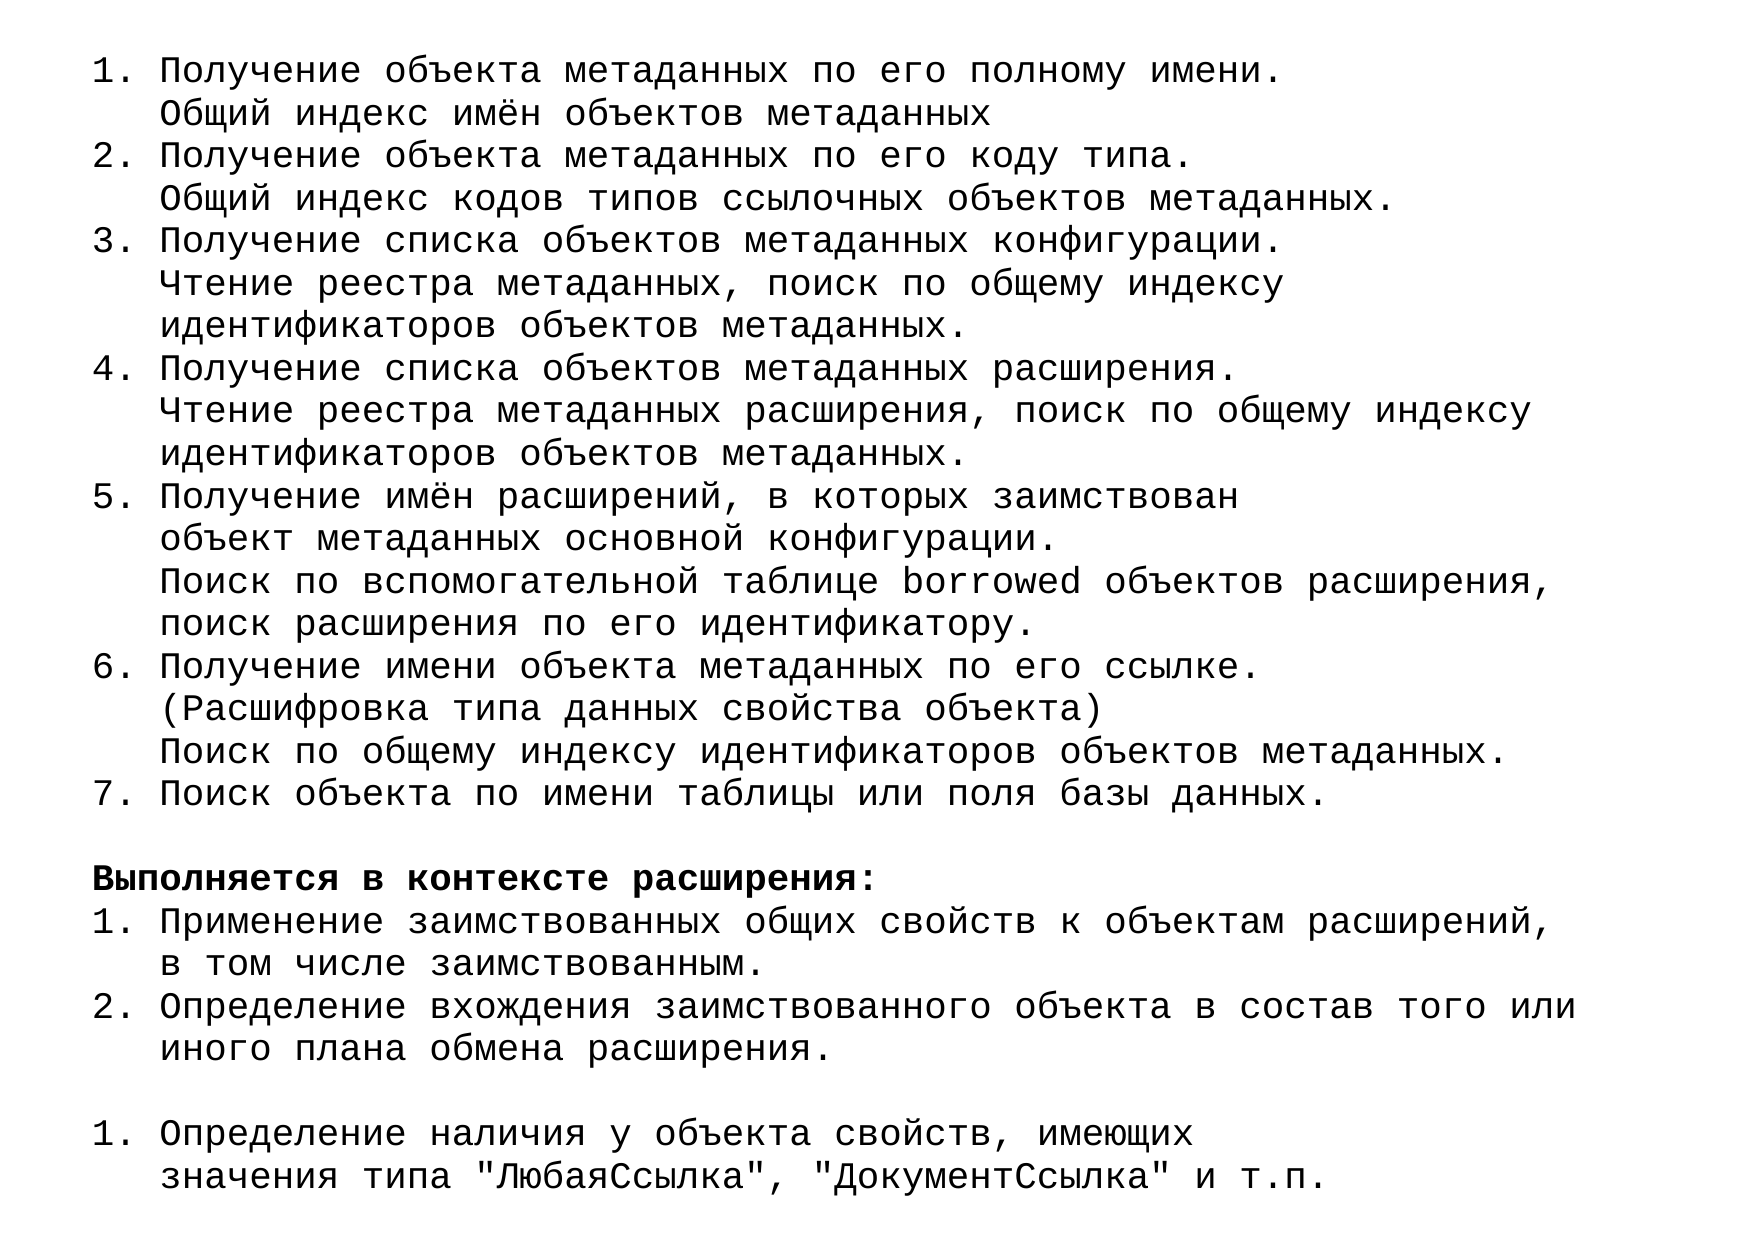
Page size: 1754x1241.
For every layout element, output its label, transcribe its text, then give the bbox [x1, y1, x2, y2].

text_box 1. Получение объекта метаданных по его полному имени. Общий индекс имён объектов метаданных 2. Получение объекта метаданных по его коду типа. Общий индекс кодов типов ссылочных объектов метаданных. 3. Получение списка объектов метаданных конфигурации. Чтение реестра метаданных, поиск по общему индексу идентификаторов объектов метаданных. 4. Получение списка объектов метаданных расширения. Чтение реестра метаданных расширения, поиск по общему индексу идентификаторов объектов метаданных. 5. Получение имён расширений, в которых заимствован объект метаданных основной конфигурации. Поиск по вспомогательной таблице borrowed объектов расширения, поиск расширения по его идентификатору. 6. Получение имени объекта метаданных по его ссылке. (Расшифровка типа данных свойства объекта) Поиск по общему индексу идентификаторов объектов метаданных. 7. Поиск объекта по имени таблицы или поля базы данных. Выполняется в контексте расширения: 1. Применение заимствованных общих свойств к объектам расширений, в том числе заимствованным. 2. Определение вхождения заимствованного объекта в состав того или иного плана обмена расширения. 1. Определение наличия у объекта свойств, имеющих значения типа "ЛюбаяСсылка", "ДокументСсылка" и т.п. [77, 44, 1654, 1208]
